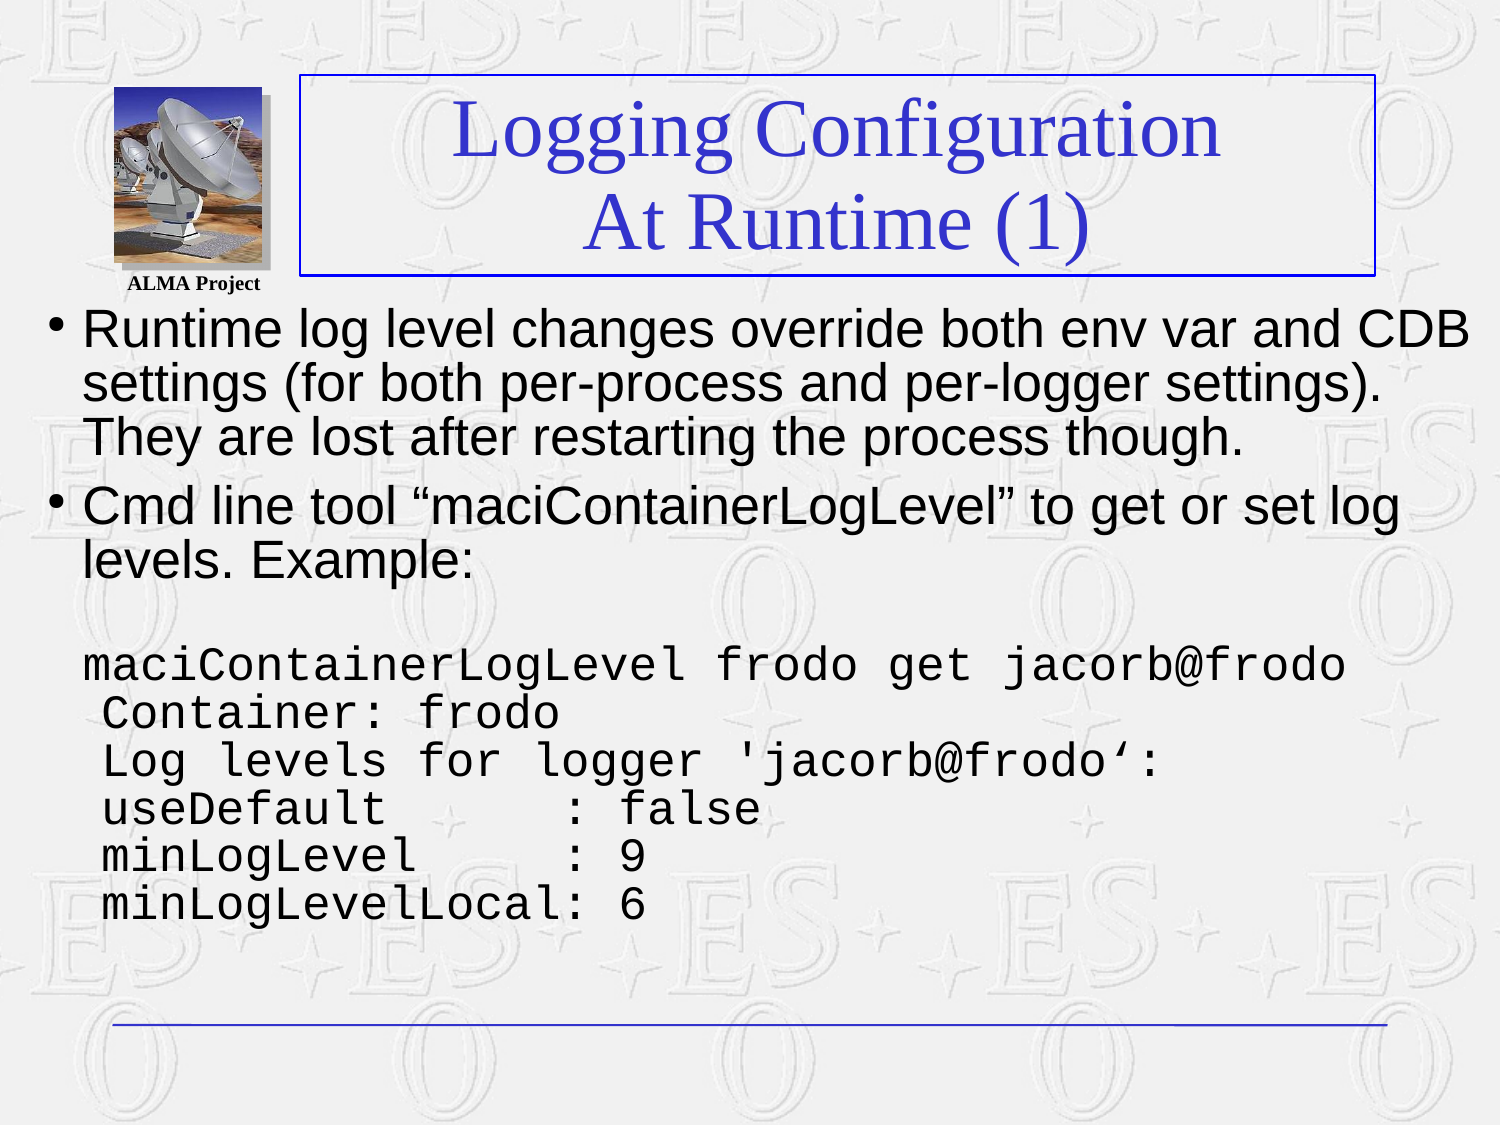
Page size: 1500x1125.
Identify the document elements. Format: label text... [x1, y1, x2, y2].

list Runtime log level changes override both env var and CDB settings (for both per-process and per-logger settings). They are lost after restarting the process though. Cmd line tool “maciContainerLogLevel” to get or set log levels. Example: maciContainerLogLevel frodo get jacorb@frodo Container: frodo Log levels for logger 'jacorb@frodo‘: useDefault : false minLogLevel : 9 minLogLevelLocal: 6 [46, 304, 1477, 1027]
title Logging Configuration At Runtime (1) [299, 74, 1375, 276]
picture [0, 0, 1500, 1125]
